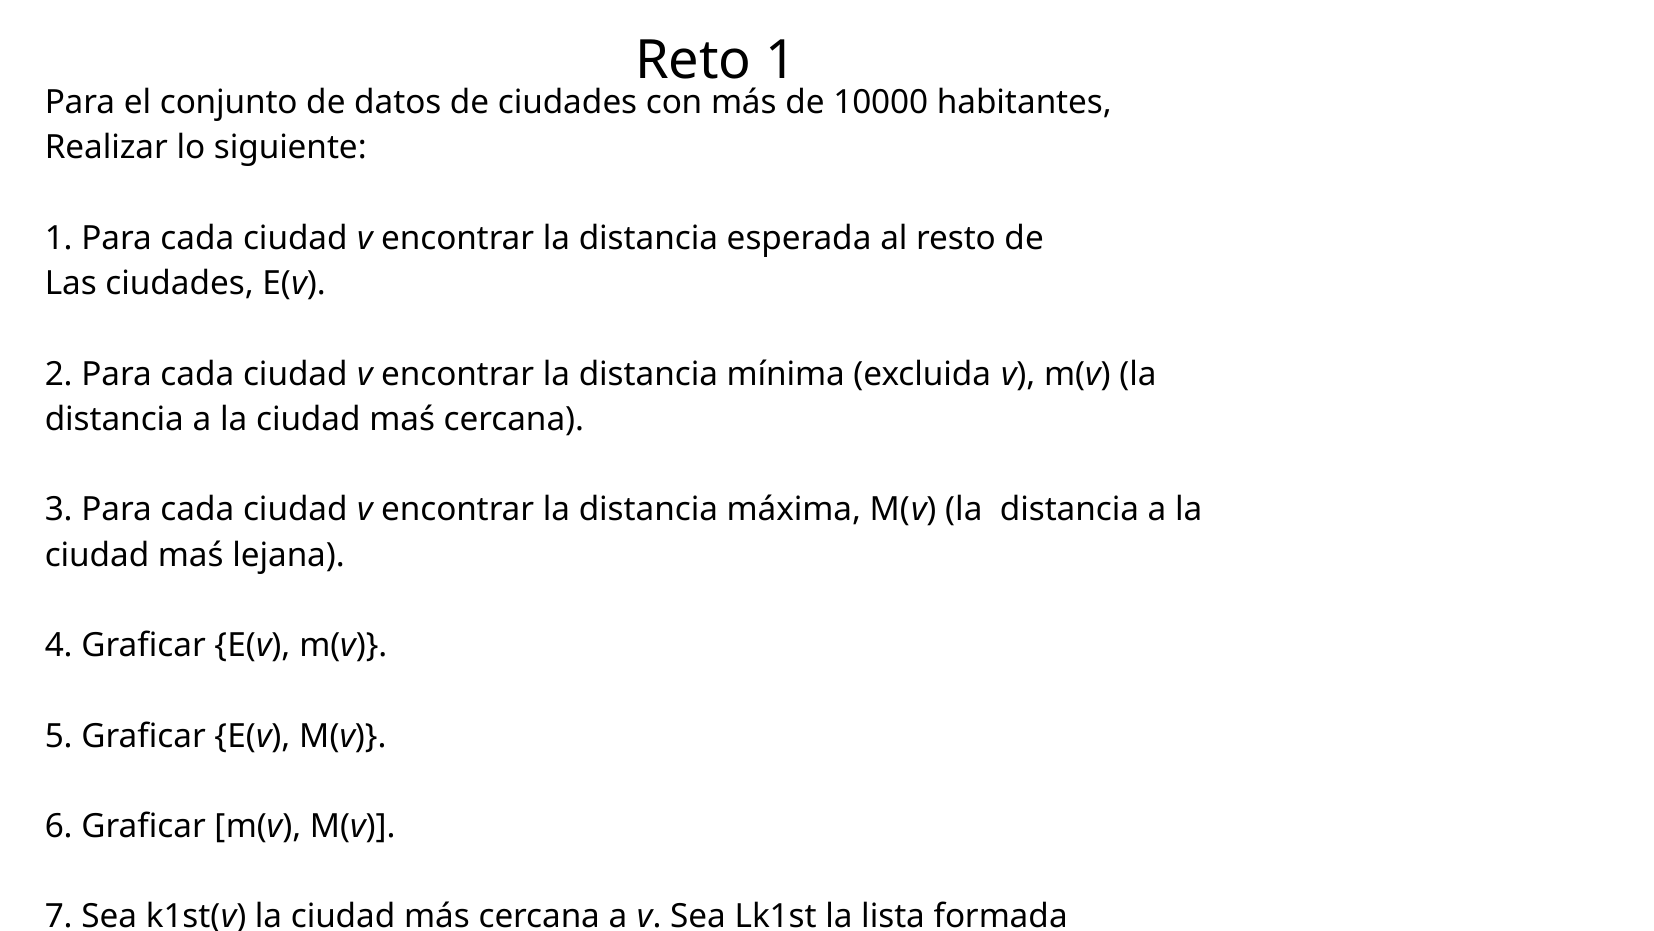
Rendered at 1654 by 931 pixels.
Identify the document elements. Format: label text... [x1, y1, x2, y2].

text_box Para el conjunto de datos de ciudades con más de 10000 habitantes, Realizar lo siguiente: 1. Para cada ciudad v encontrar la distancia esperada al resto de Las ciudades, E(v). 2. Para cada ciudad v encontrar la distancia mínima (excluida v), m(v) (la distancia a la ciudad maś cercana). 3. Para cada ciudad v encontrar la distancia máxima, M(v) (la distancia a la ciudad maś lejana). 4. Graficar {E(v), m(v)}. 5. Graficar {E(v), M(v)}. 6. Graficar [m(v), M(v)]. 7. Sea k1st(v) la ciudad más cercana a v. Sea Lk1st la lista formada por k1st(v), para toda v en el conjunto. ¿Cuál es la ciudad más frecuente en Lk1st? 8. Sea k2nd(v) la segunda ciudad más cercana a v, con distancia m2(v). Sea Lk2nd la lista formada por k2nd(v), para toda v en el conjunto. ¿Cuál es la ciudad más frecuente en Lk2nd? [30, 70, 1560, 931]
text_box Reto 1 [620, 13, 804, 70]
